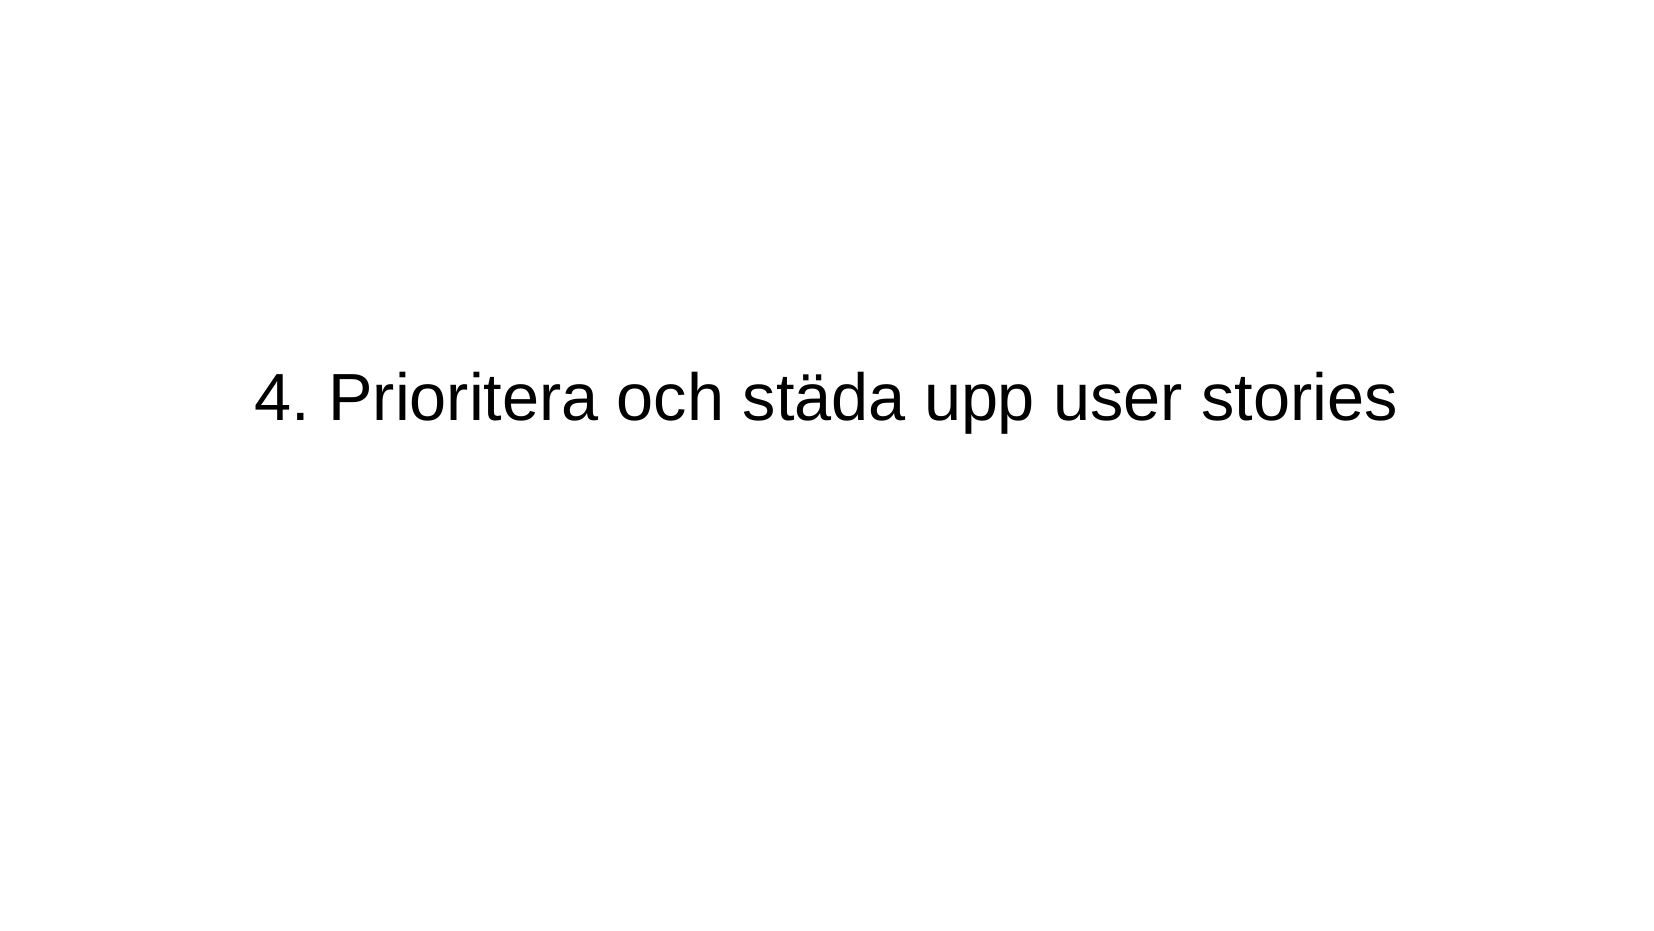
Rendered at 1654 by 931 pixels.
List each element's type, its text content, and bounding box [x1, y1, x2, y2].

subtitle 4. Prioritera och städa upp user stories [82, 37, 1571, 757]
